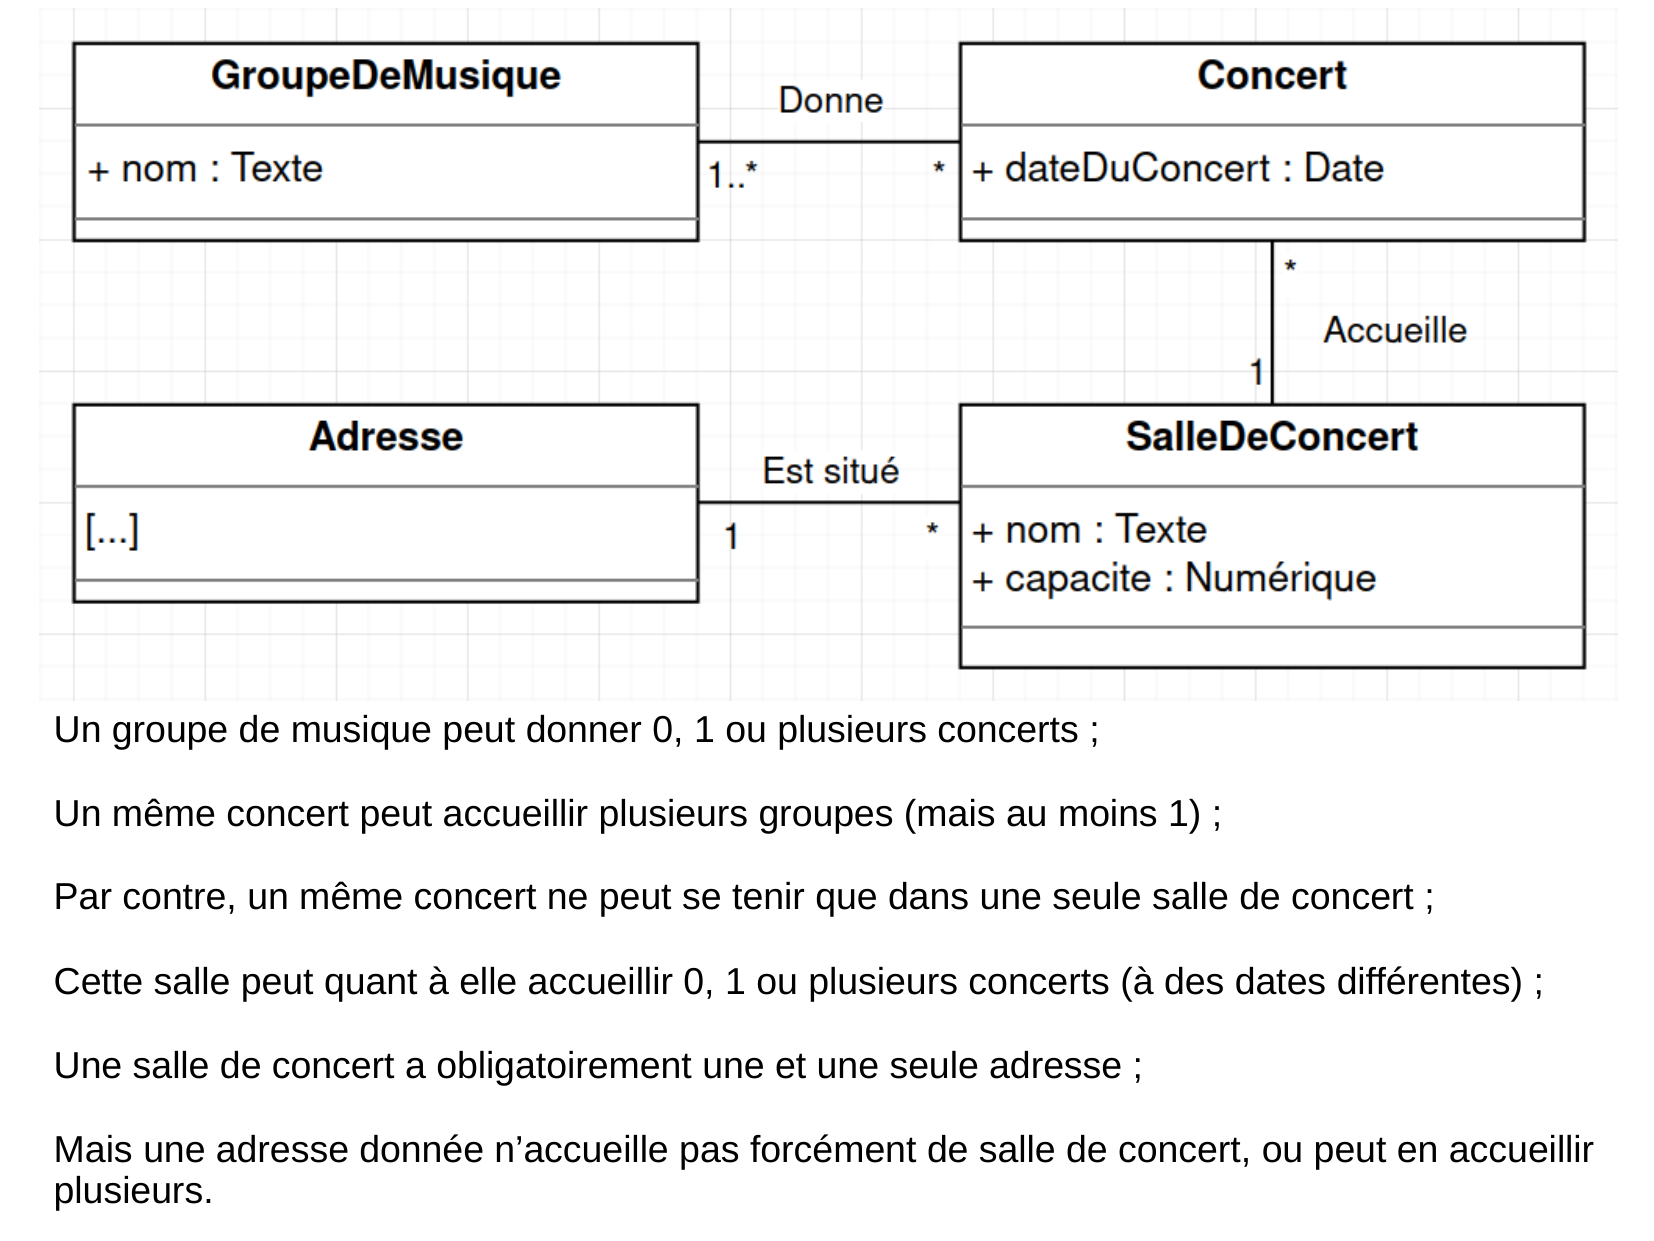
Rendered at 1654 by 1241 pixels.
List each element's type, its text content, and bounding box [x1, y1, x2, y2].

picture [39, 8, 1618, 701]
text_box Un groupe de musique peut donner 0, 1 ou plusieurs concerts ; Un même concert peut accueillir plusieurs groupes (mais au moins 1) ; Par contre, un même concert ne peut se tenir que dans une seule salle de concert ; Cette salle peut quant à elle accueillir 0, 1 ou plusieurs concerts (à des dates différentes) ; Une salle de concert a obligatoirement une et une seule adresse ; Mais une adresse donnée n’accueille pas forcément de salle de concert, ou peut en accueillir plusieurs. [39, 700, 1610, 1221]
